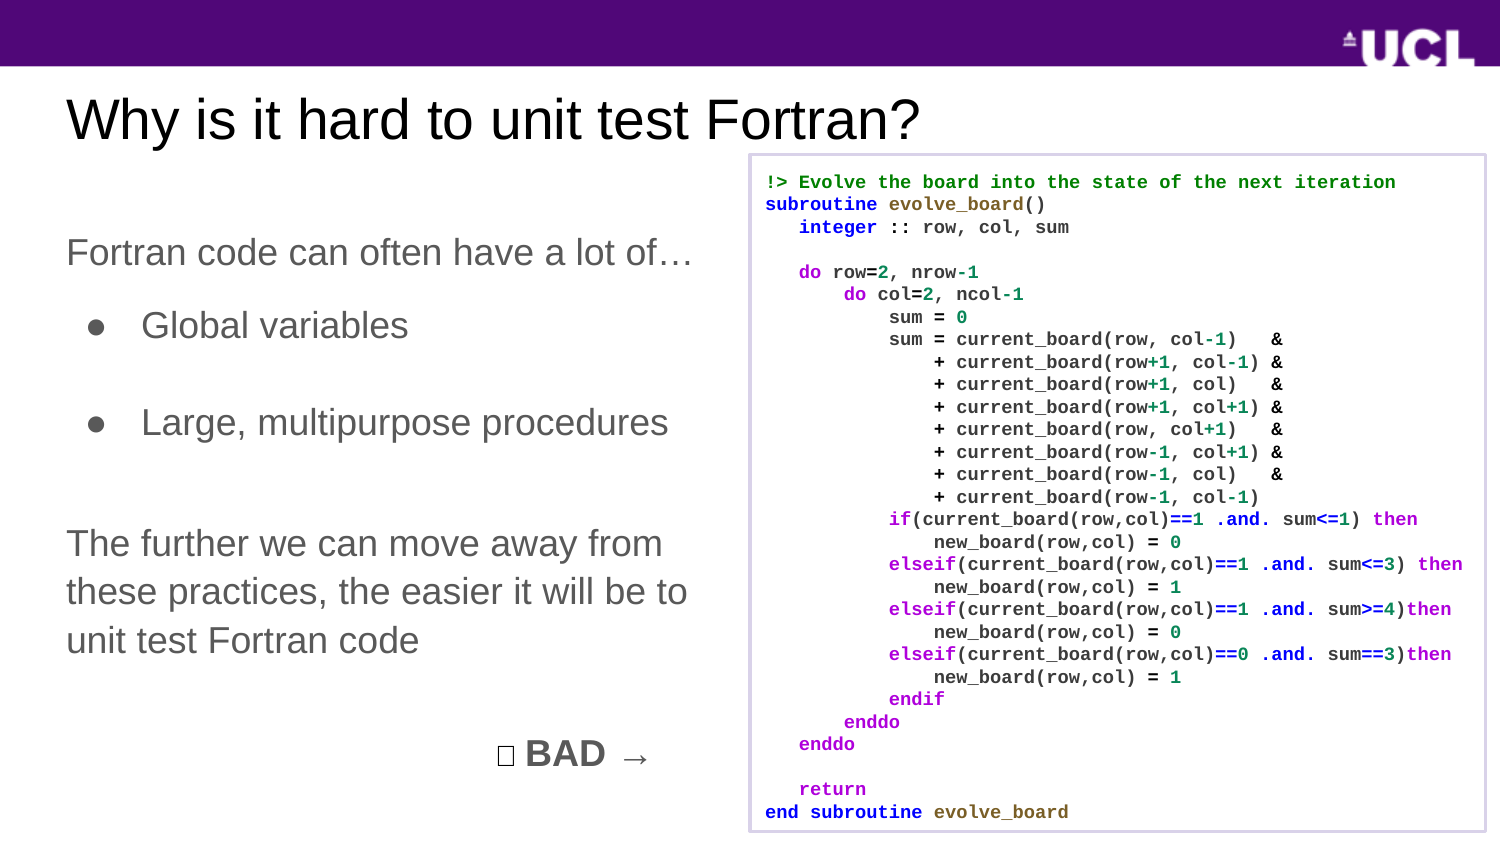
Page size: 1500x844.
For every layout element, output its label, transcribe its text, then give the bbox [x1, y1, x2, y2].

text_box !> Evolve the board into the state of the next iteration subroutine evolve_board() integer :: row, col, sum do row=2, nrow-1 do col=2, ncol-1 sum = 0 sum = current_board(row, col-1) & + current_board(row+1, col-1) & + current_board(row+1, col) & + current_board(row+1, col+1) & + current_board(row, col+1) & + current_board(row-1, col+1) & + current_board(row-1, col) & + current_board(row-1, col-1) if(current_board(row,col)==1 .and. sum<=1) then new_board(row,col) = 0 elseif(current_board(row,col)==1 .and. sum<=3) then new_board(row,col) = 1 elseif(current_board(row,col)==1 .and. sum>=4)then new_board(row,col) = 0 elseif(current_board(row,col)==0 .and. sum==3)then new_board(row,col) = 1 endif enddo enddo return end subroutine evolve_board [750, 154, 1486, 832]
title Why is it hard to unit test Fortran? [51, 72, 1449, 167]
picture [0, 0, 1500, 844]
list Fortran code can often have a lot of… Global variables Large, multipurpose procedures The further we can move away from these practices, the easier it will be to unit test Fortran code [51, 210, 750, 771]
text_box ❌ BAD → [452, 714, 691, 809]
